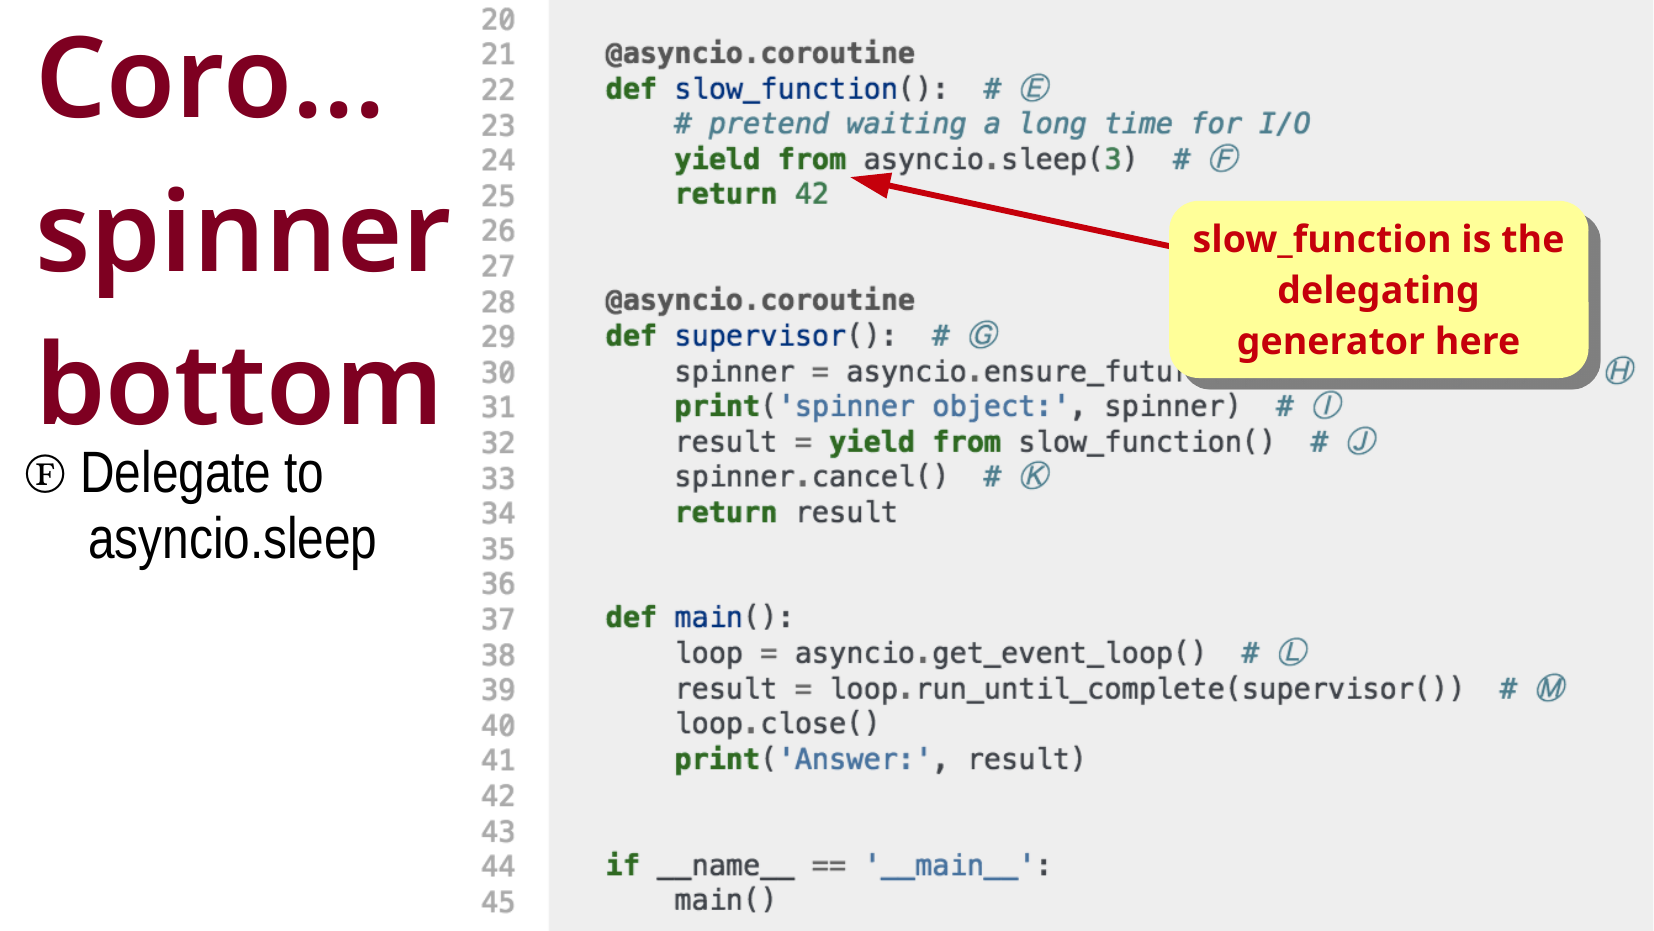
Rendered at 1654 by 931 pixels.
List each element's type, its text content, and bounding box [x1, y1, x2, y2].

picture [458, 0, 1654, 931]
text_box slow_function is the delegating generator here [1169, 200, 1589, 379]
list Ⓕ Delegate to asyncio.sleep [23, 437, 497, 899]
title Coro... spinner: bottom [35, 59, 458, 396]
